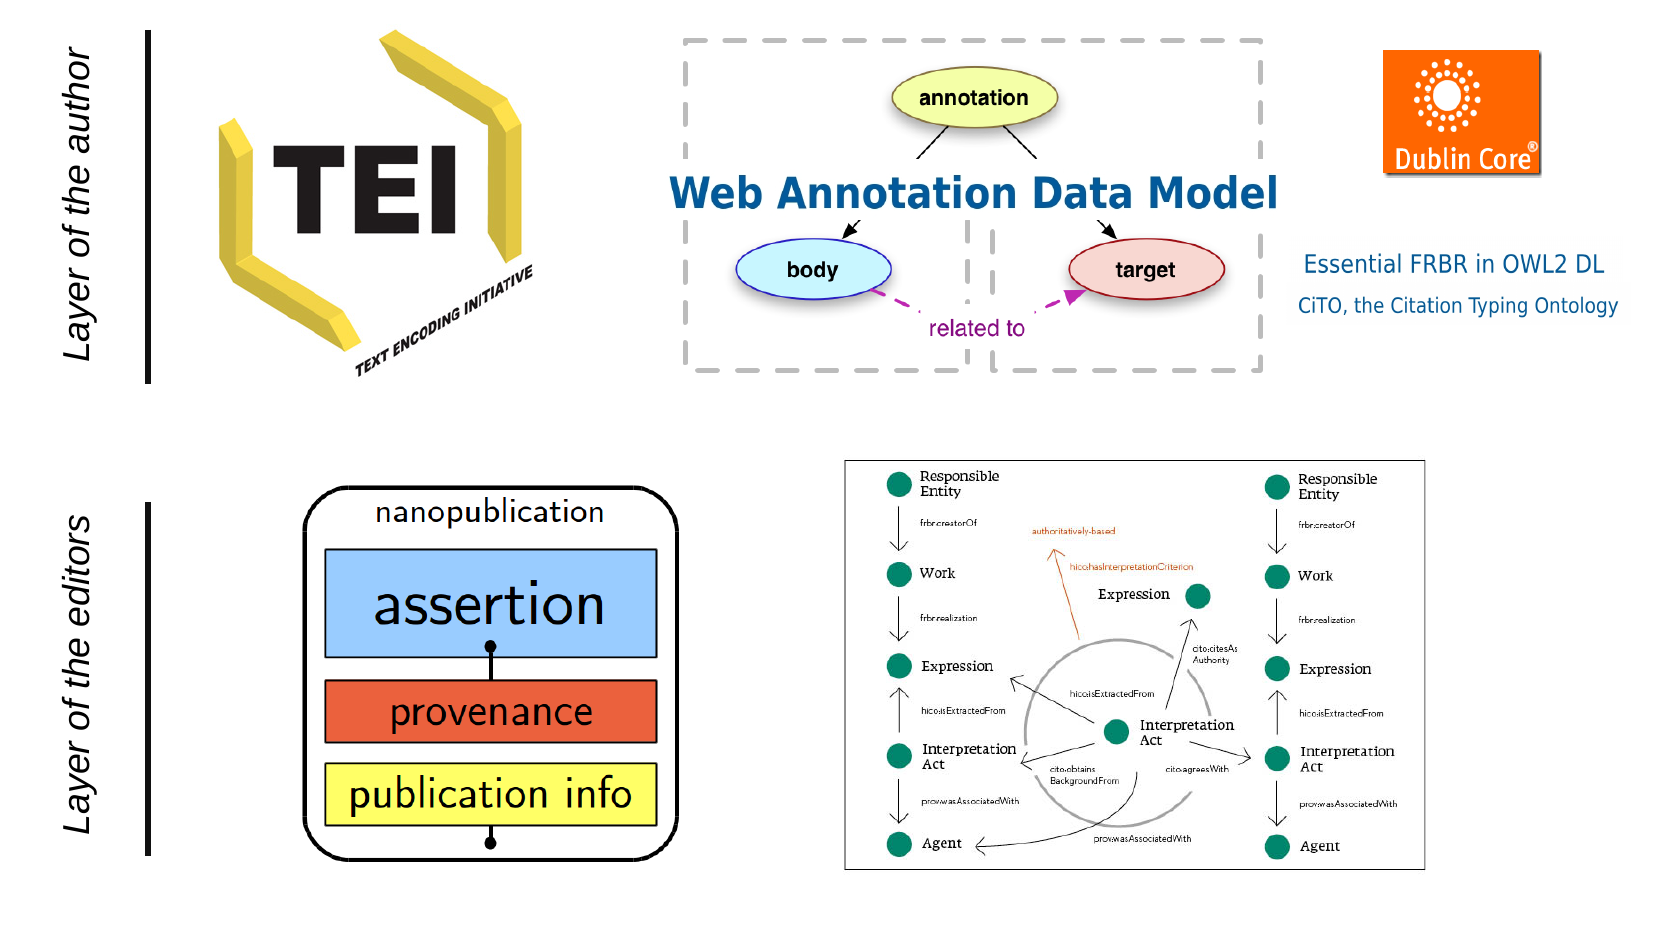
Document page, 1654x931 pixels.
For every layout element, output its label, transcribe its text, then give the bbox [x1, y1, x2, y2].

picture [177, 8, 563, 398]
picture [1383, 50, 1542, 178]
picture [779, 398, 1489, 931]
picture [655, 34, 1296, 375]
text_box Layer of the author [47, 33, 105, 378]
picture [283, 466, 697, 880]
text_box Layer of the editors [47, 499, 105, 850]
picture [1286, 236, 1631, 325]
